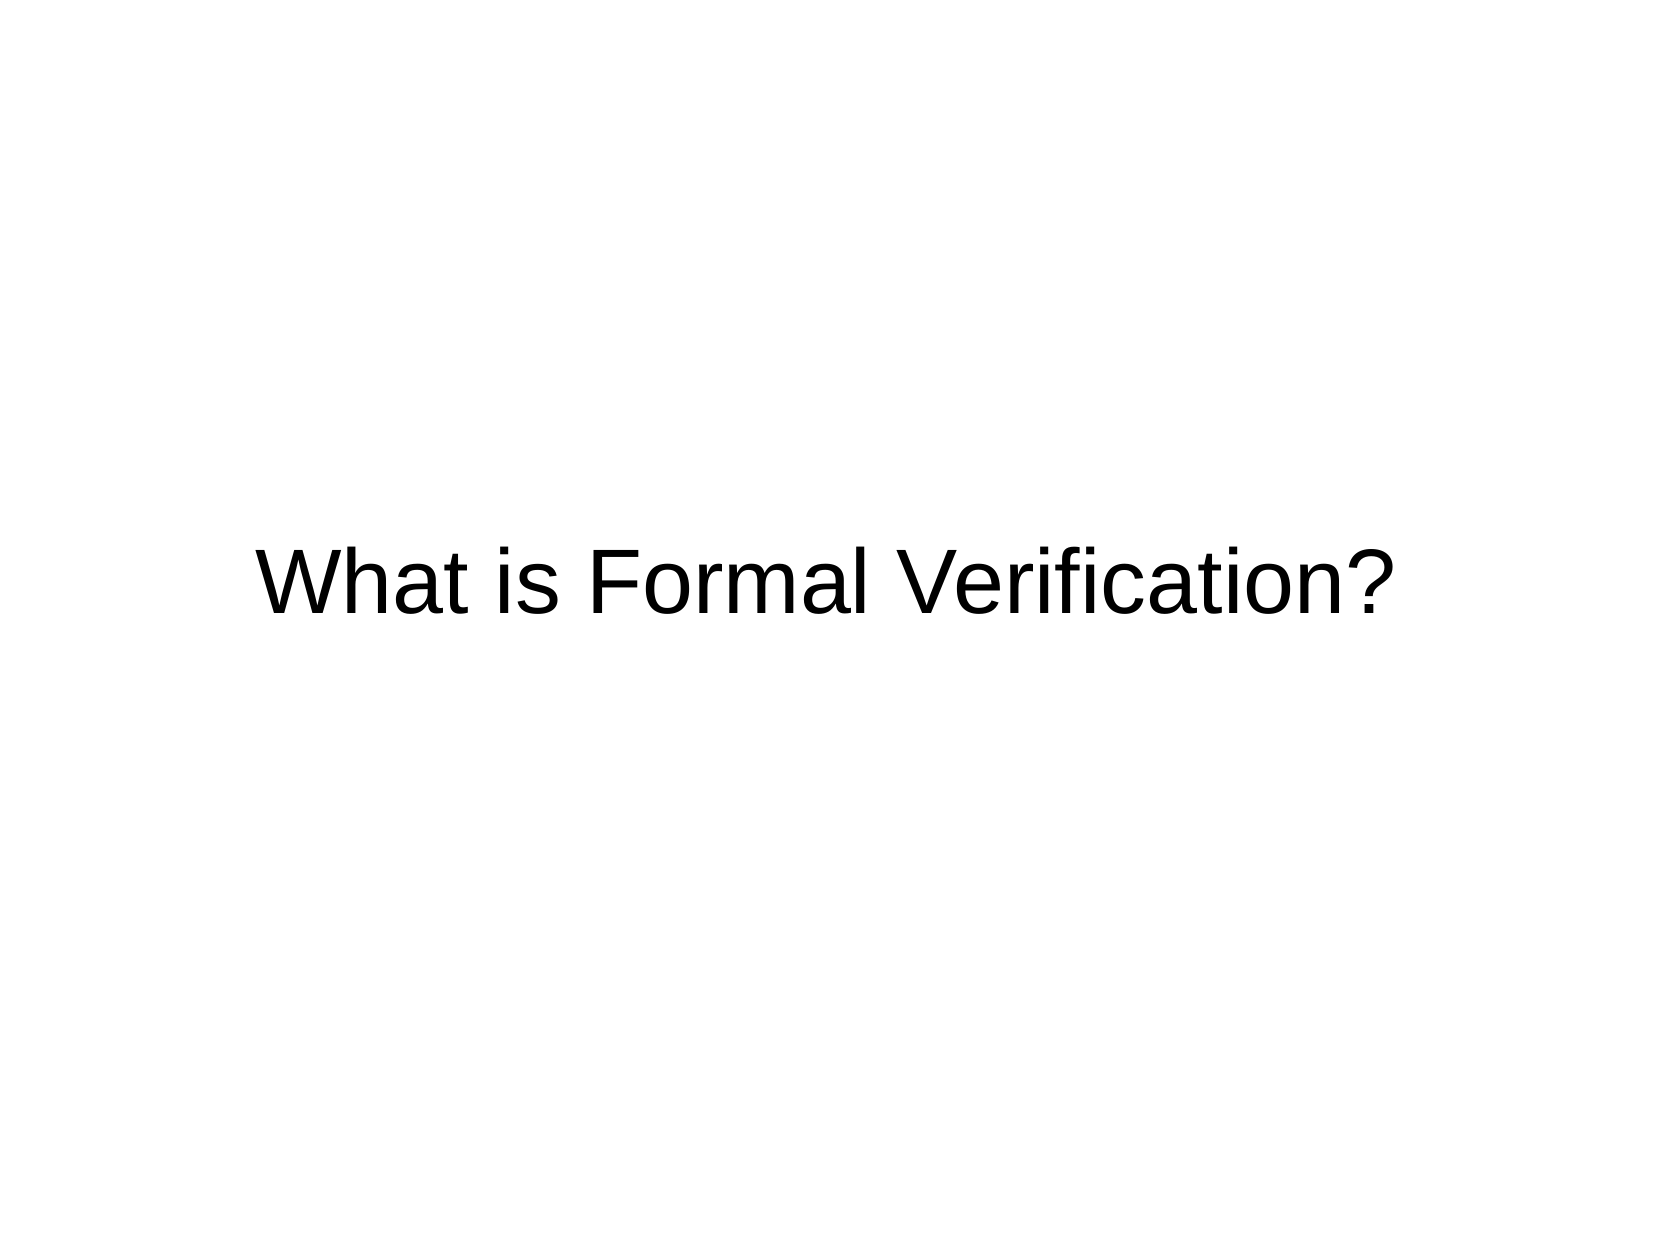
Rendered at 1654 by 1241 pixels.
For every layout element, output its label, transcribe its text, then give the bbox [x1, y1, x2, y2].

title What is Formal Verification? [82, 477, 1571, 686]
